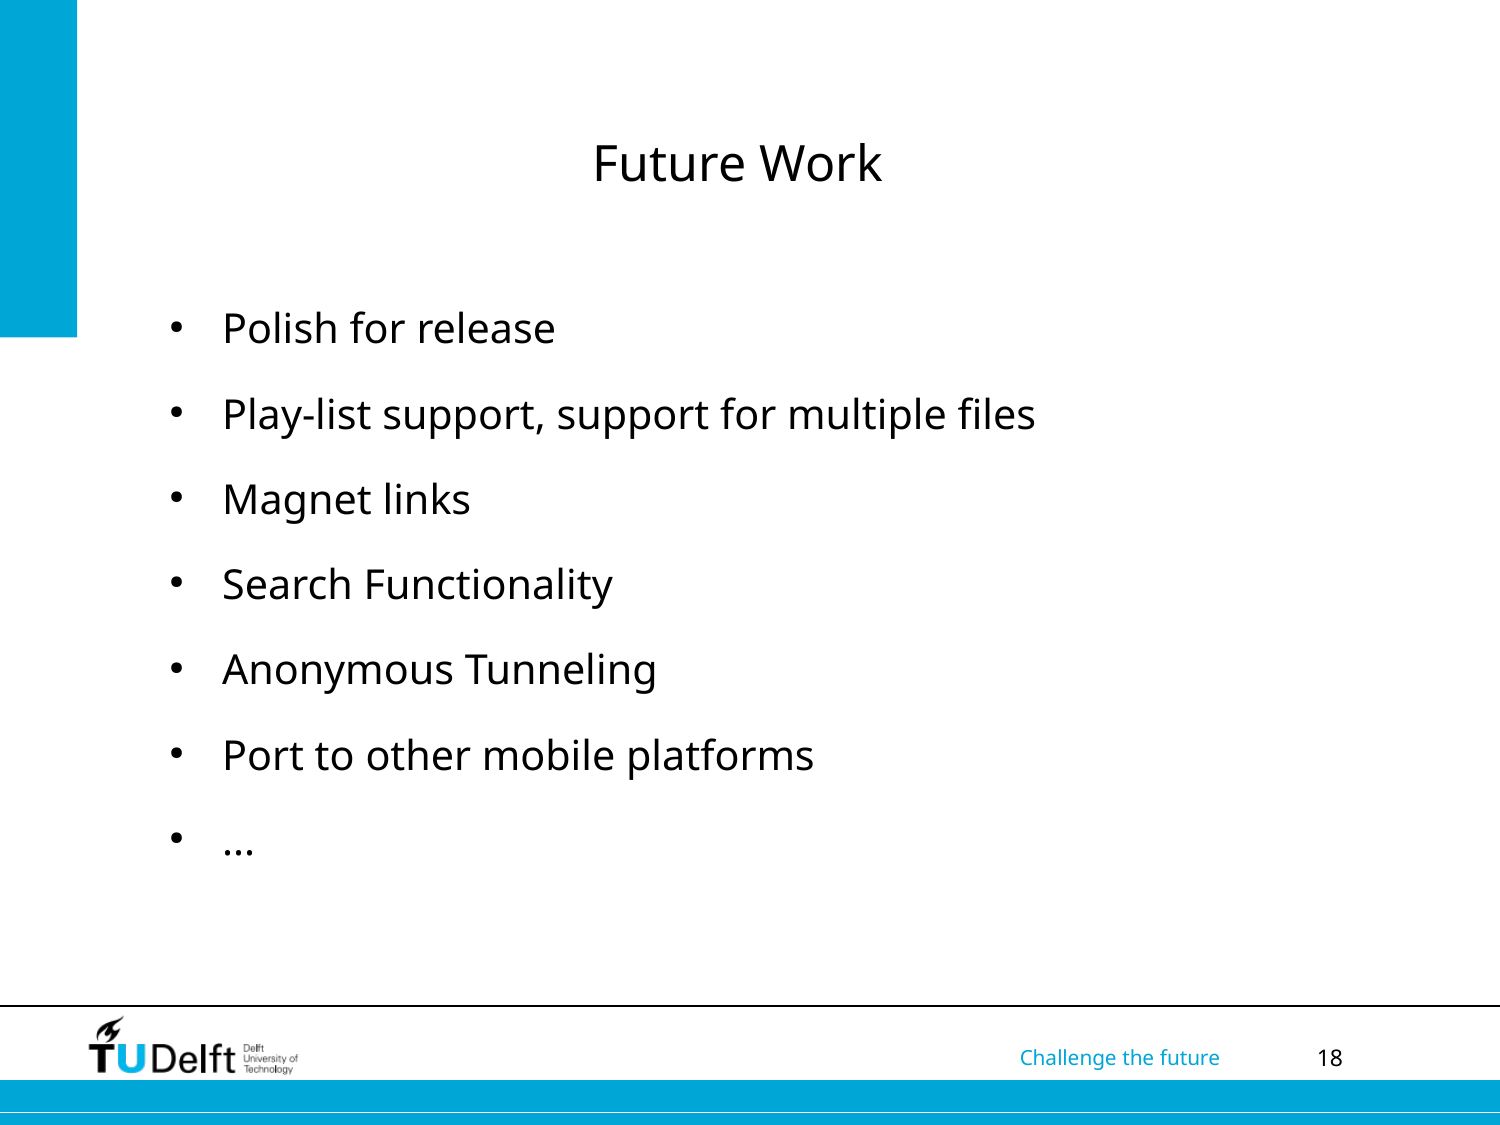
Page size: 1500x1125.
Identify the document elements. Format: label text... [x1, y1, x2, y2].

list Polish for release Play-list support, support for multiple files Magnet links Search Functionality Anonymous Tunneling Port to other mobile platforms ... [151, 299, 1323, 876]
title Future Work [150, 75, 1325, 250]
